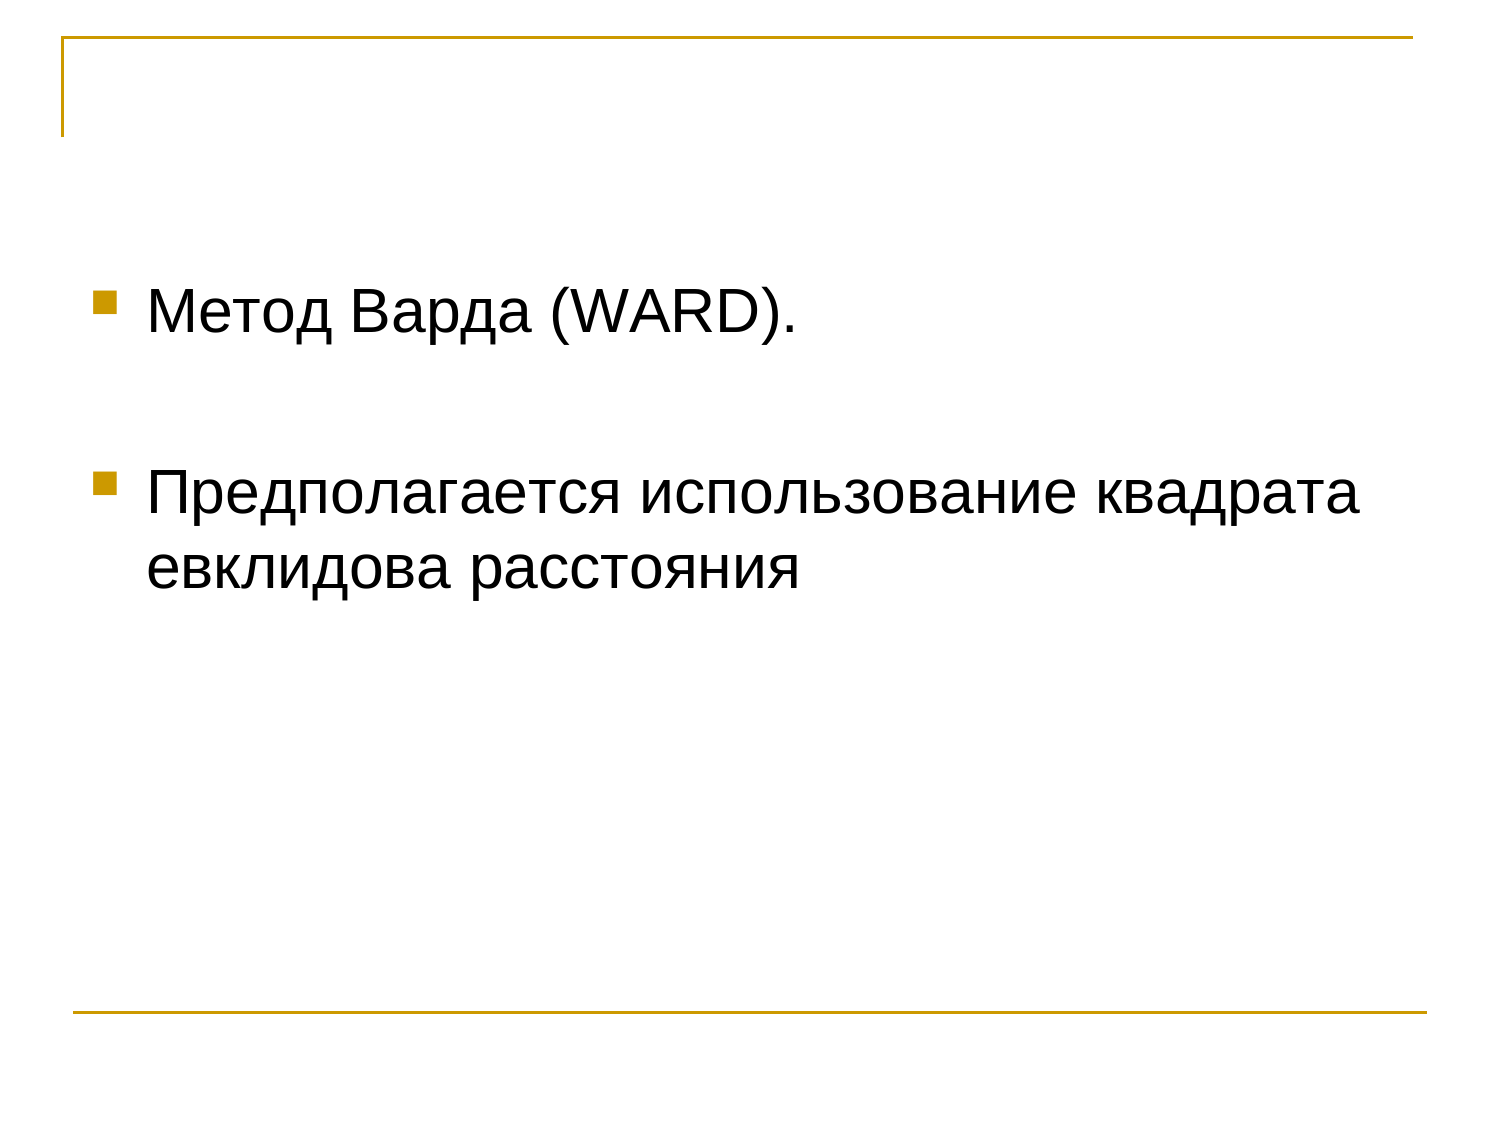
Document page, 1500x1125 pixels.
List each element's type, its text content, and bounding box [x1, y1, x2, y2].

list Метод Варда (WARD). Предполагается использование квадрата евклидова расстояния [75, 262, 1426, 1006]
